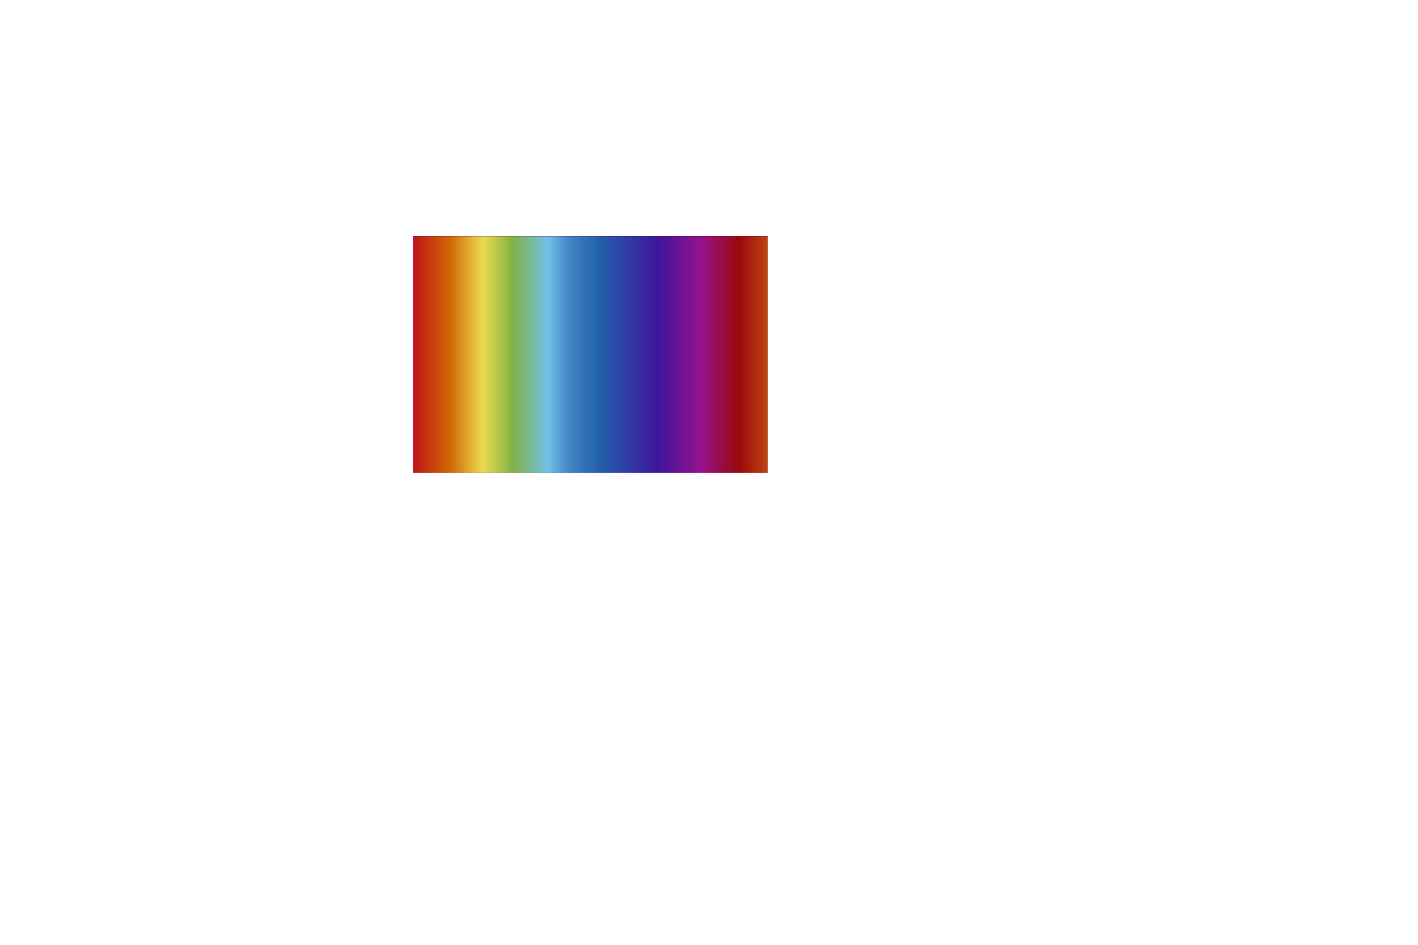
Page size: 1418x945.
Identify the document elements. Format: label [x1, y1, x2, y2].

text_box [415, 236, 767, 472]
